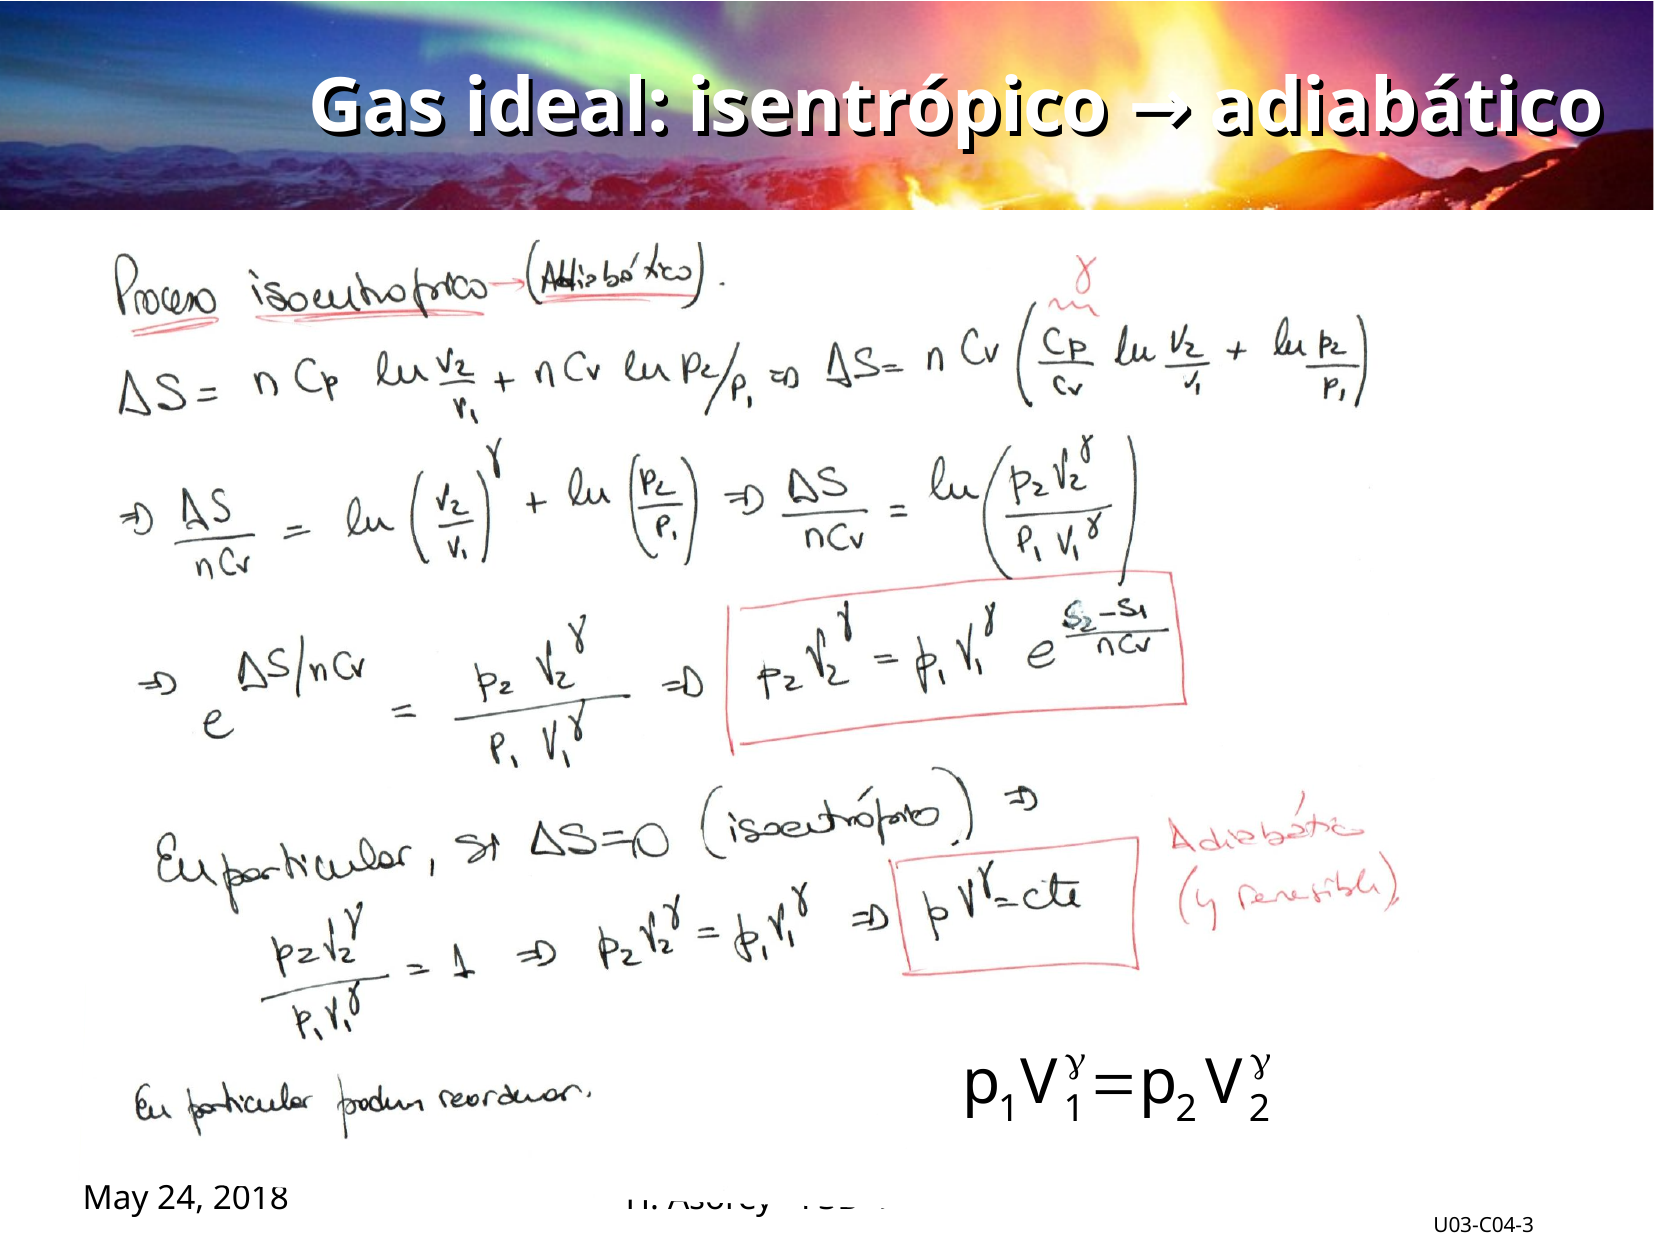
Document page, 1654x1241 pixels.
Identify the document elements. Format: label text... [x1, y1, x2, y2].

text_box U03-C04-3 [1268, 1145, 1621, 1238]
picture [0, 1, 1654, 210]
picture [78, 221, 1468, 1228]
title Gas ideal: isentrópico → adiabático [45, 15, 1606, 191]
chart [956, 1043, 1279, 1131]
